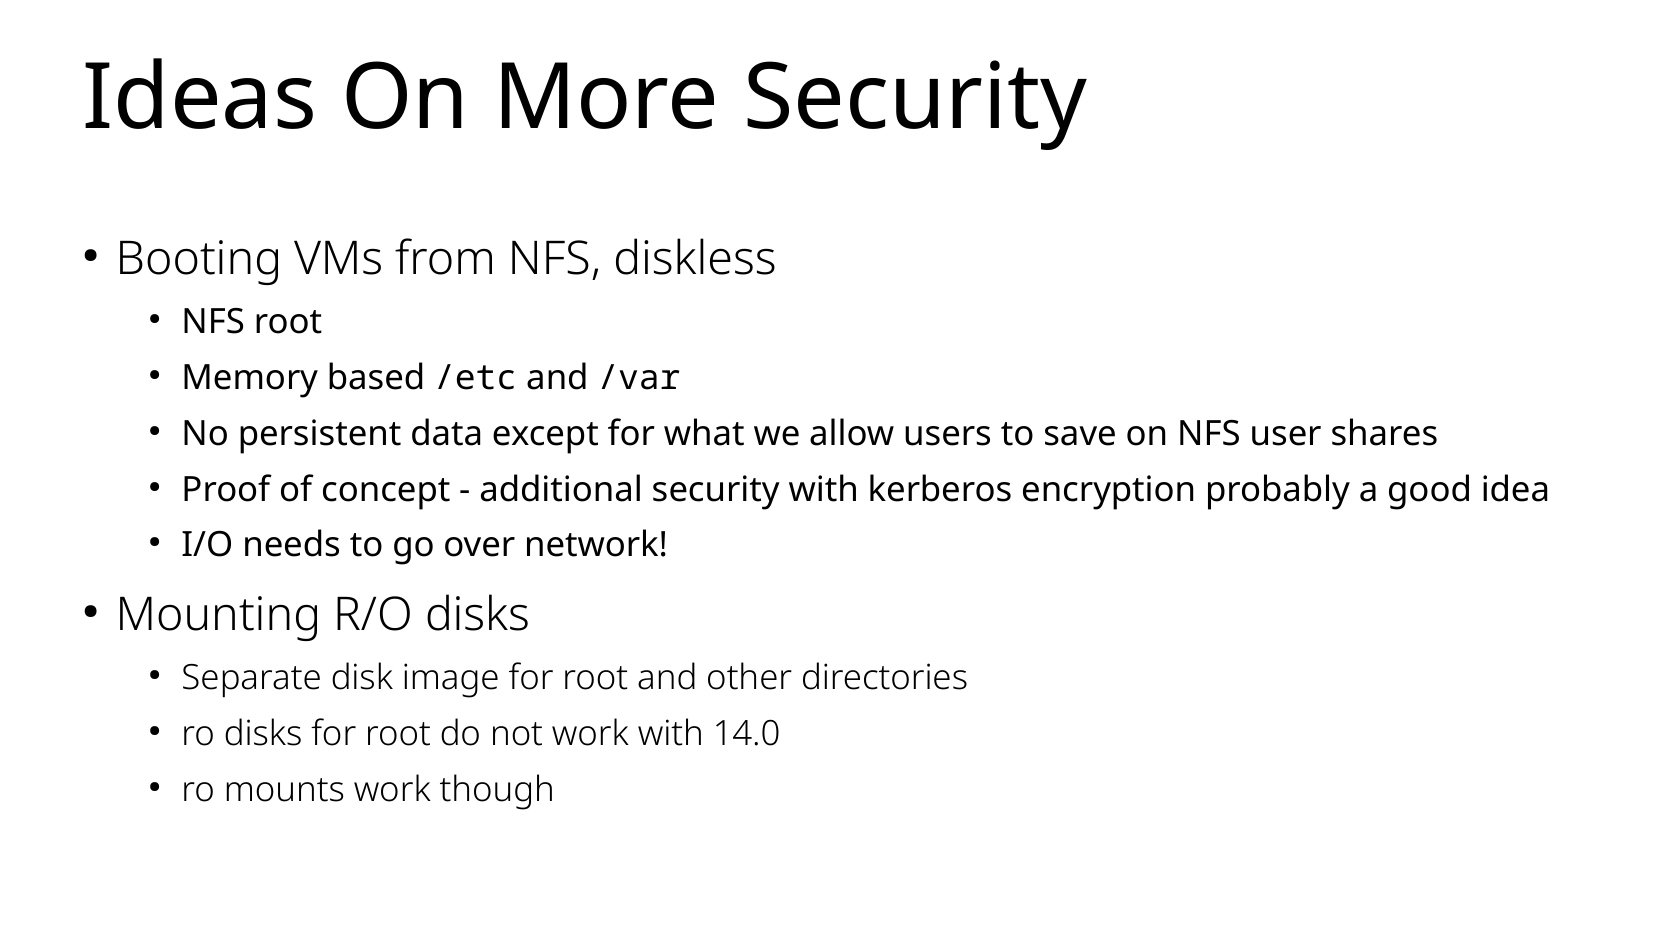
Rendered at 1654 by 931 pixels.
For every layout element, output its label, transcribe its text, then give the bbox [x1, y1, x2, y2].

title Ideas On More Security [82, 37, 1571, 150]
list Booting VMs from NFS, diskless NFS root Memory based /etc and /var No persistent data except for what we allow users to save on NFS user shares Proof of concept - additional security with kerberos encryption probably a good idea I/O needs to go over network! Mounting R/O disks Separate disk image for root and other directories ro disks for root do not work with 14.0 ro mounts work though [82, 224, 1571, 825]
